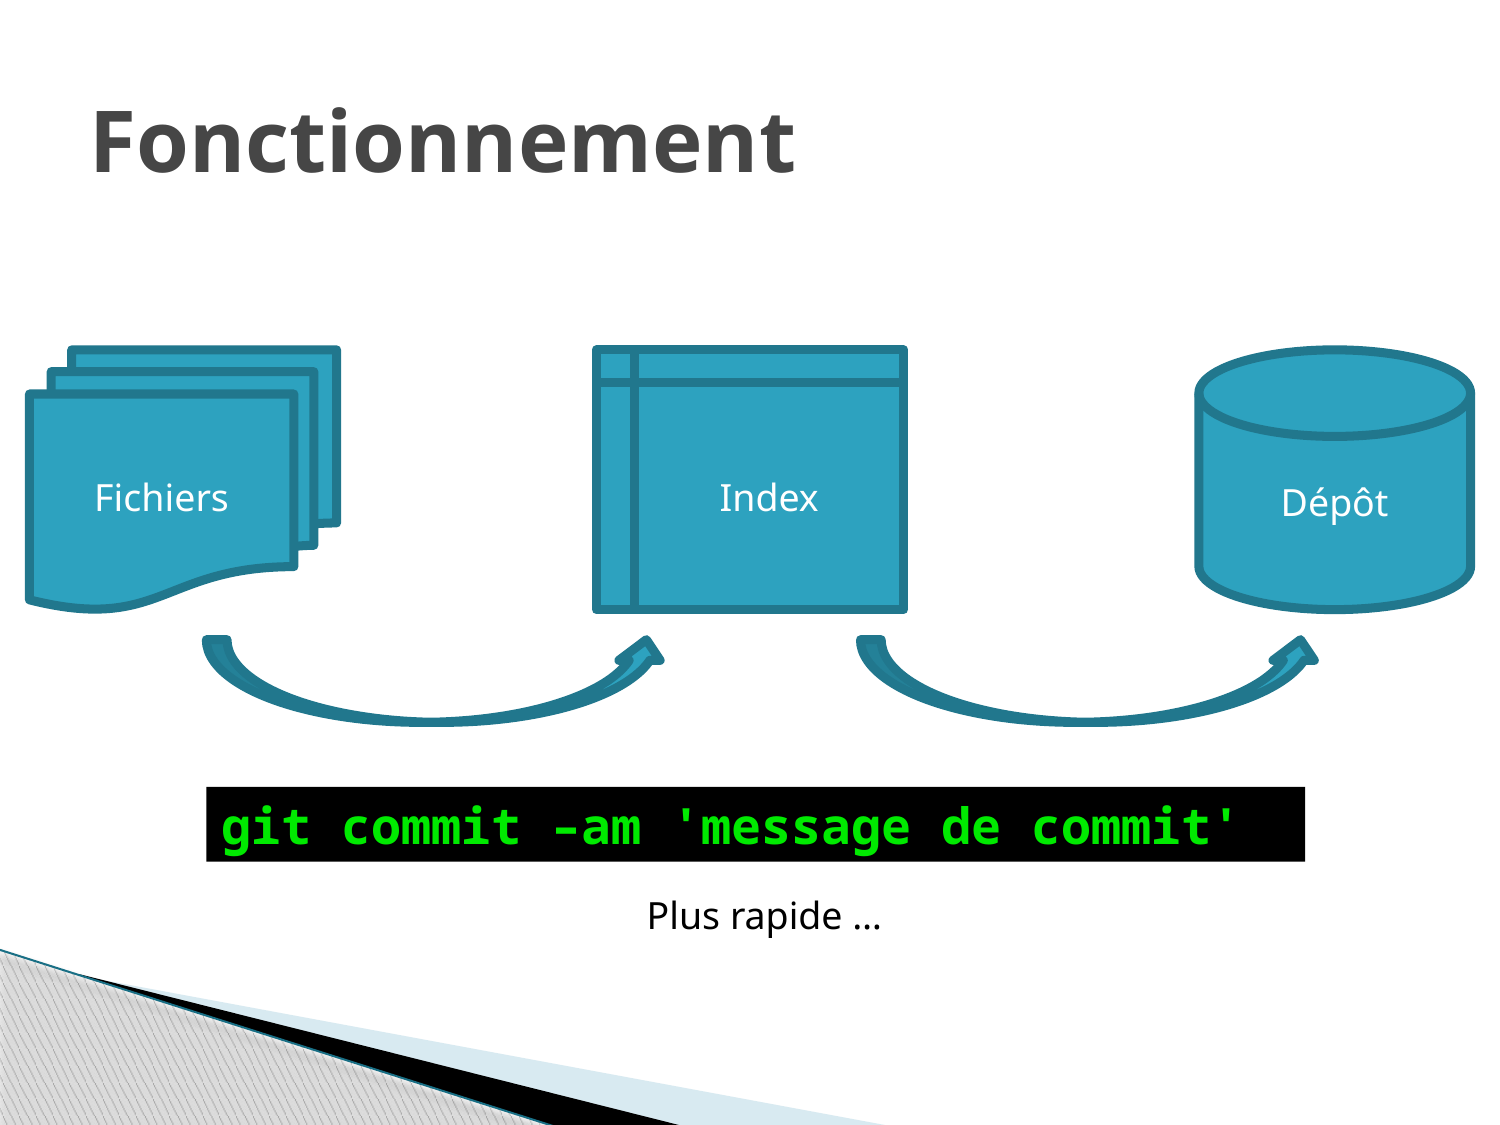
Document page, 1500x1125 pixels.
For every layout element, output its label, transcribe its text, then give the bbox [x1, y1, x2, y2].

text_box Plus rapide … [631, 885, 939, 945]
text_box Fichiers [29, 349, 337, 610]
text_box Index [596, 350, 904, 610]
text_box Dépôt [1198, 349, 1471, 610]
title Fonctionnement [75, 45, 1425, 233]
text_box [206, 639, 661, 723]
text_box git commit –am 'message de commit' [206, 786, 1306, 862]
text_box [860, 639, 1315, 723]
